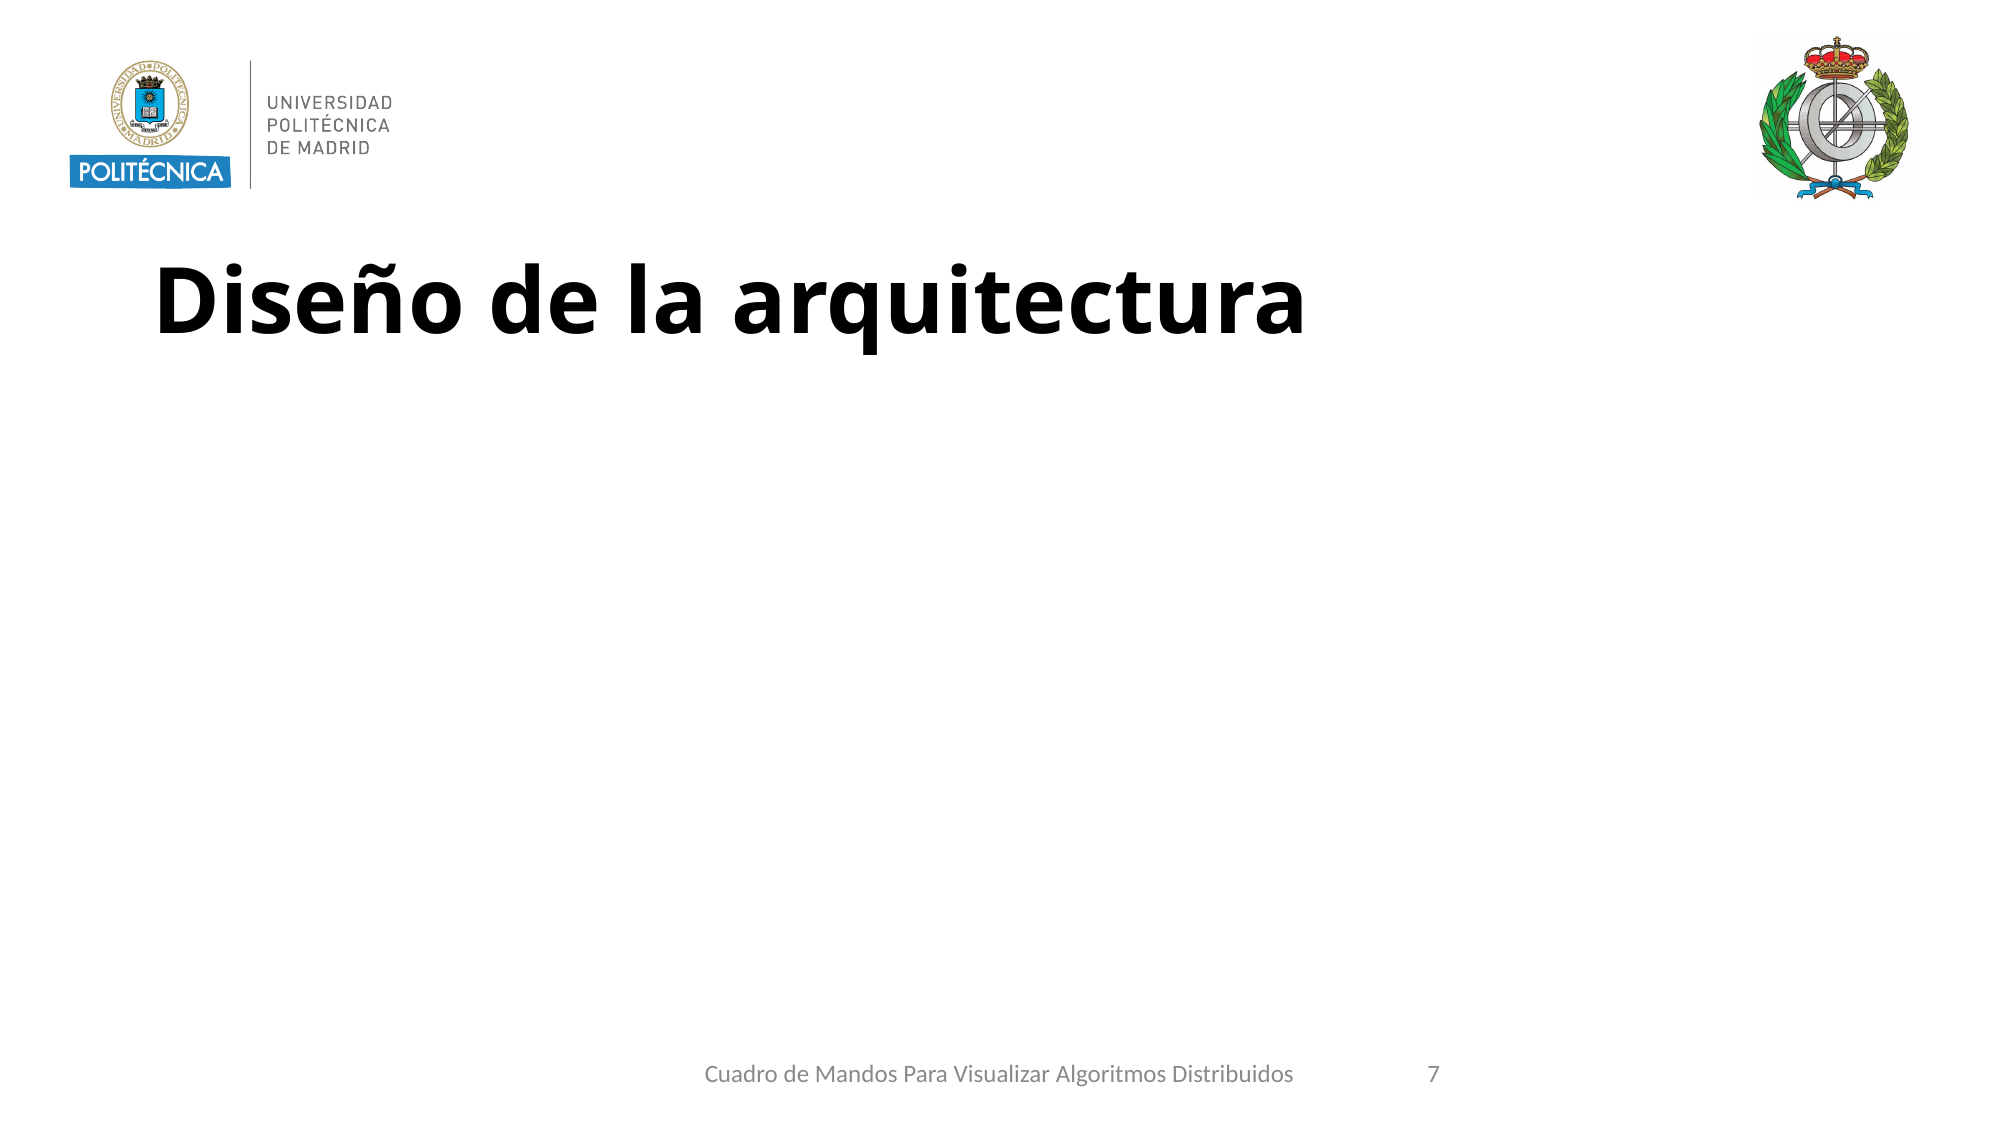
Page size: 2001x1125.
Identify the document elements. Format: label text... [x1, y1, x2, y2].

text_box [1412, 1042, 1863, 1103]
picture [48, 34, 436, 215]
picture [1751, 34, 1918, 201]
text_box Cuadro de Mandos Para Visualizar Algoritmos Distribuidos [662, 1042, 1338, 1103]
title Diseño de la arquitectura [137, 214, 1863, 394]
